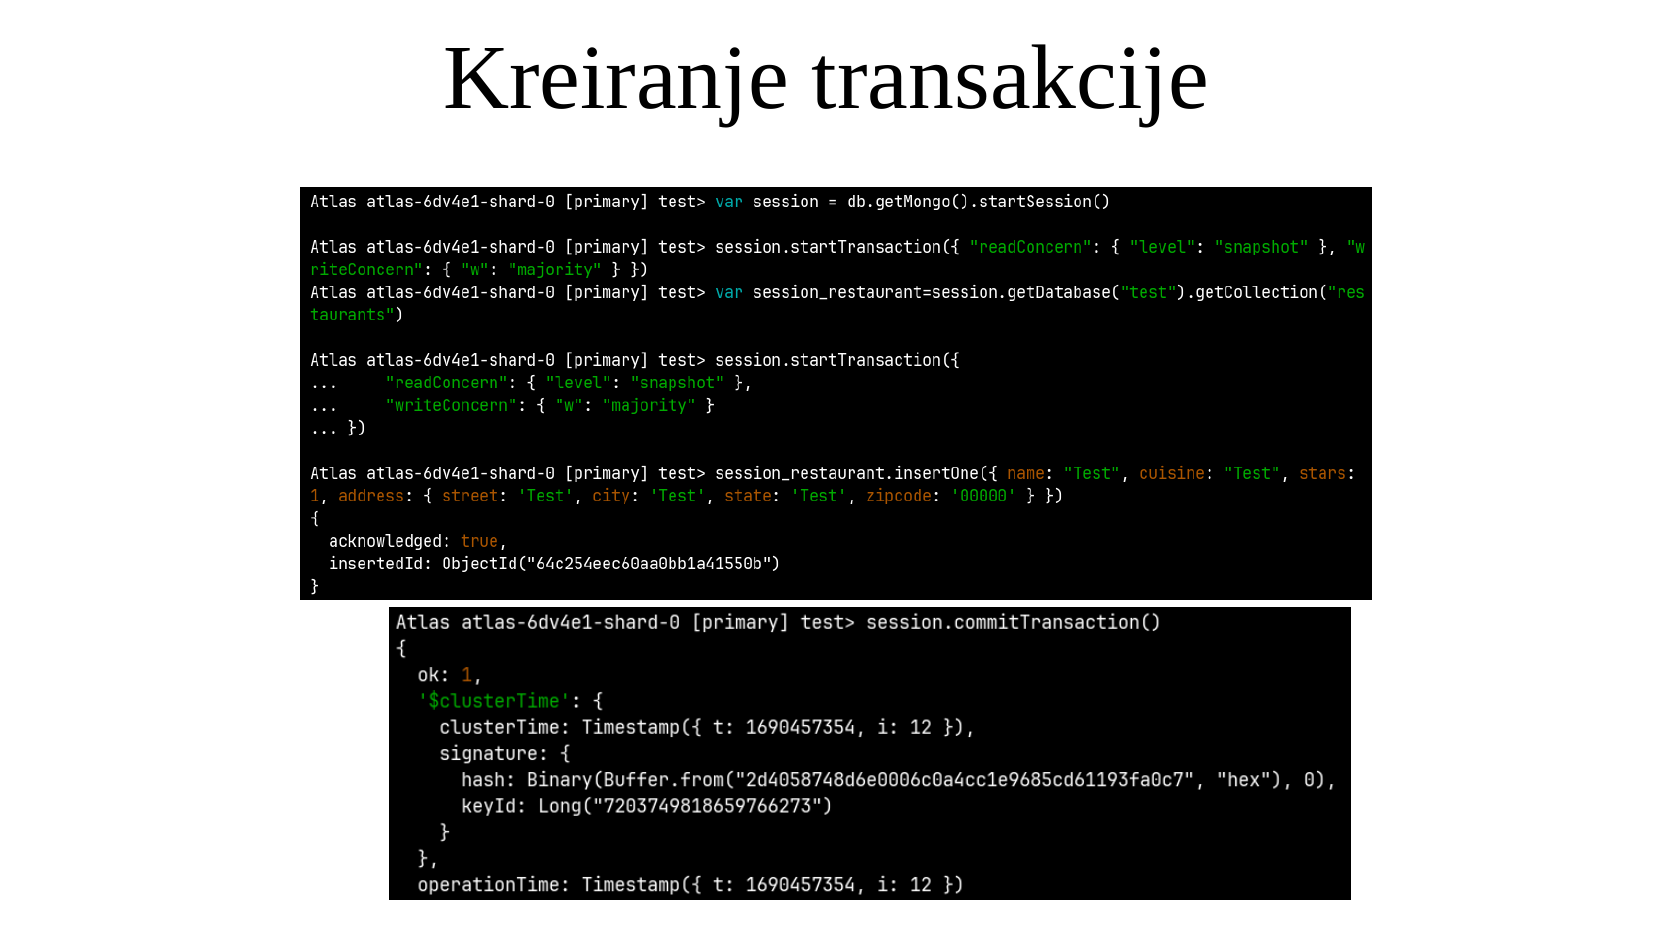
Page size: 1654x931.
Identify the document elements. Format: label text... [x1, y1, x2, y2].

picture [300, 187, 1372, 601]
title Kreiranje transakcije [82, 0, 1571, 156]
picture [389, 607, 1351, 901]
